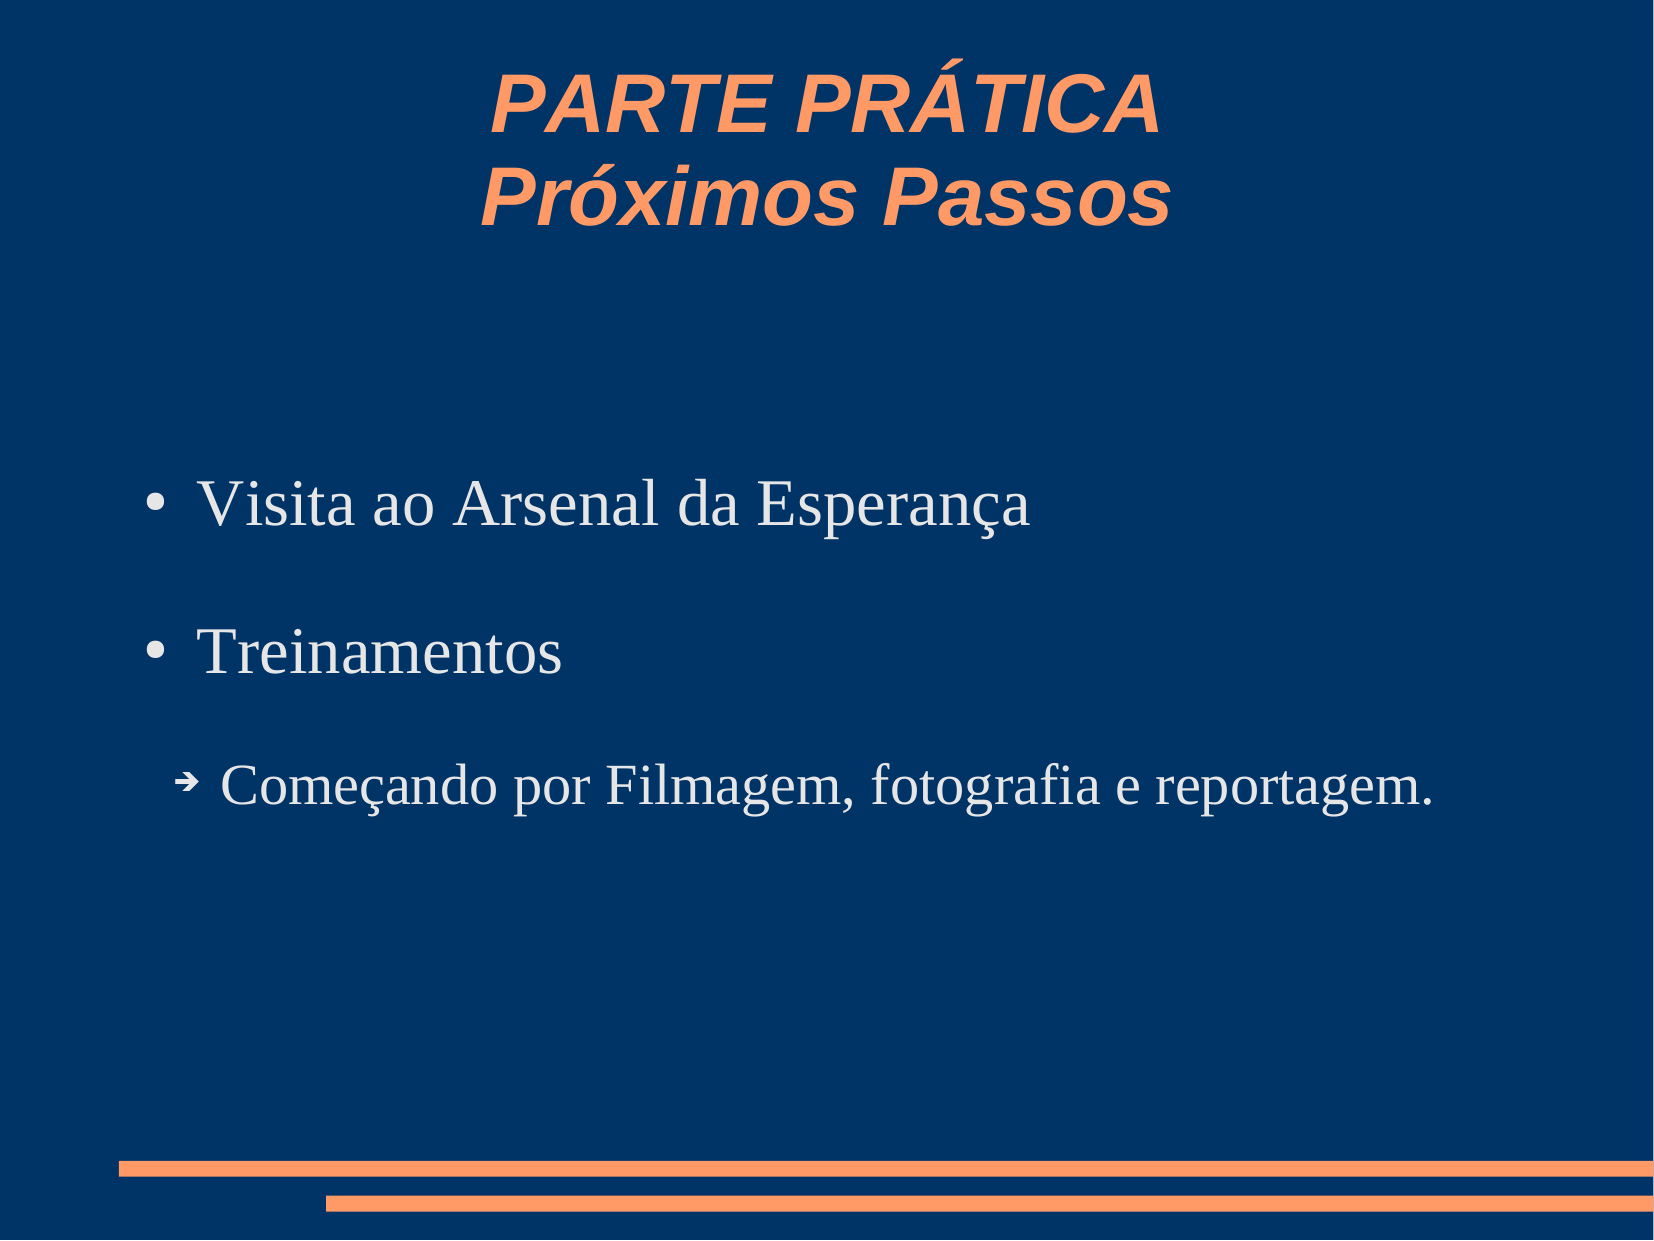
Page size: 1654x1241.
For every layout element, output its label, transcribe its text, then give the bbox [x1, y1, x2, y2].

list Visita ao Arsenal da Esperança Treinamentos Começando por Filmagem, fotografia e reportagem. [125, 392, 1565, 1211]
title PARTE PRÁTICA Próximos Passos [121, 46, 1534, 254]
